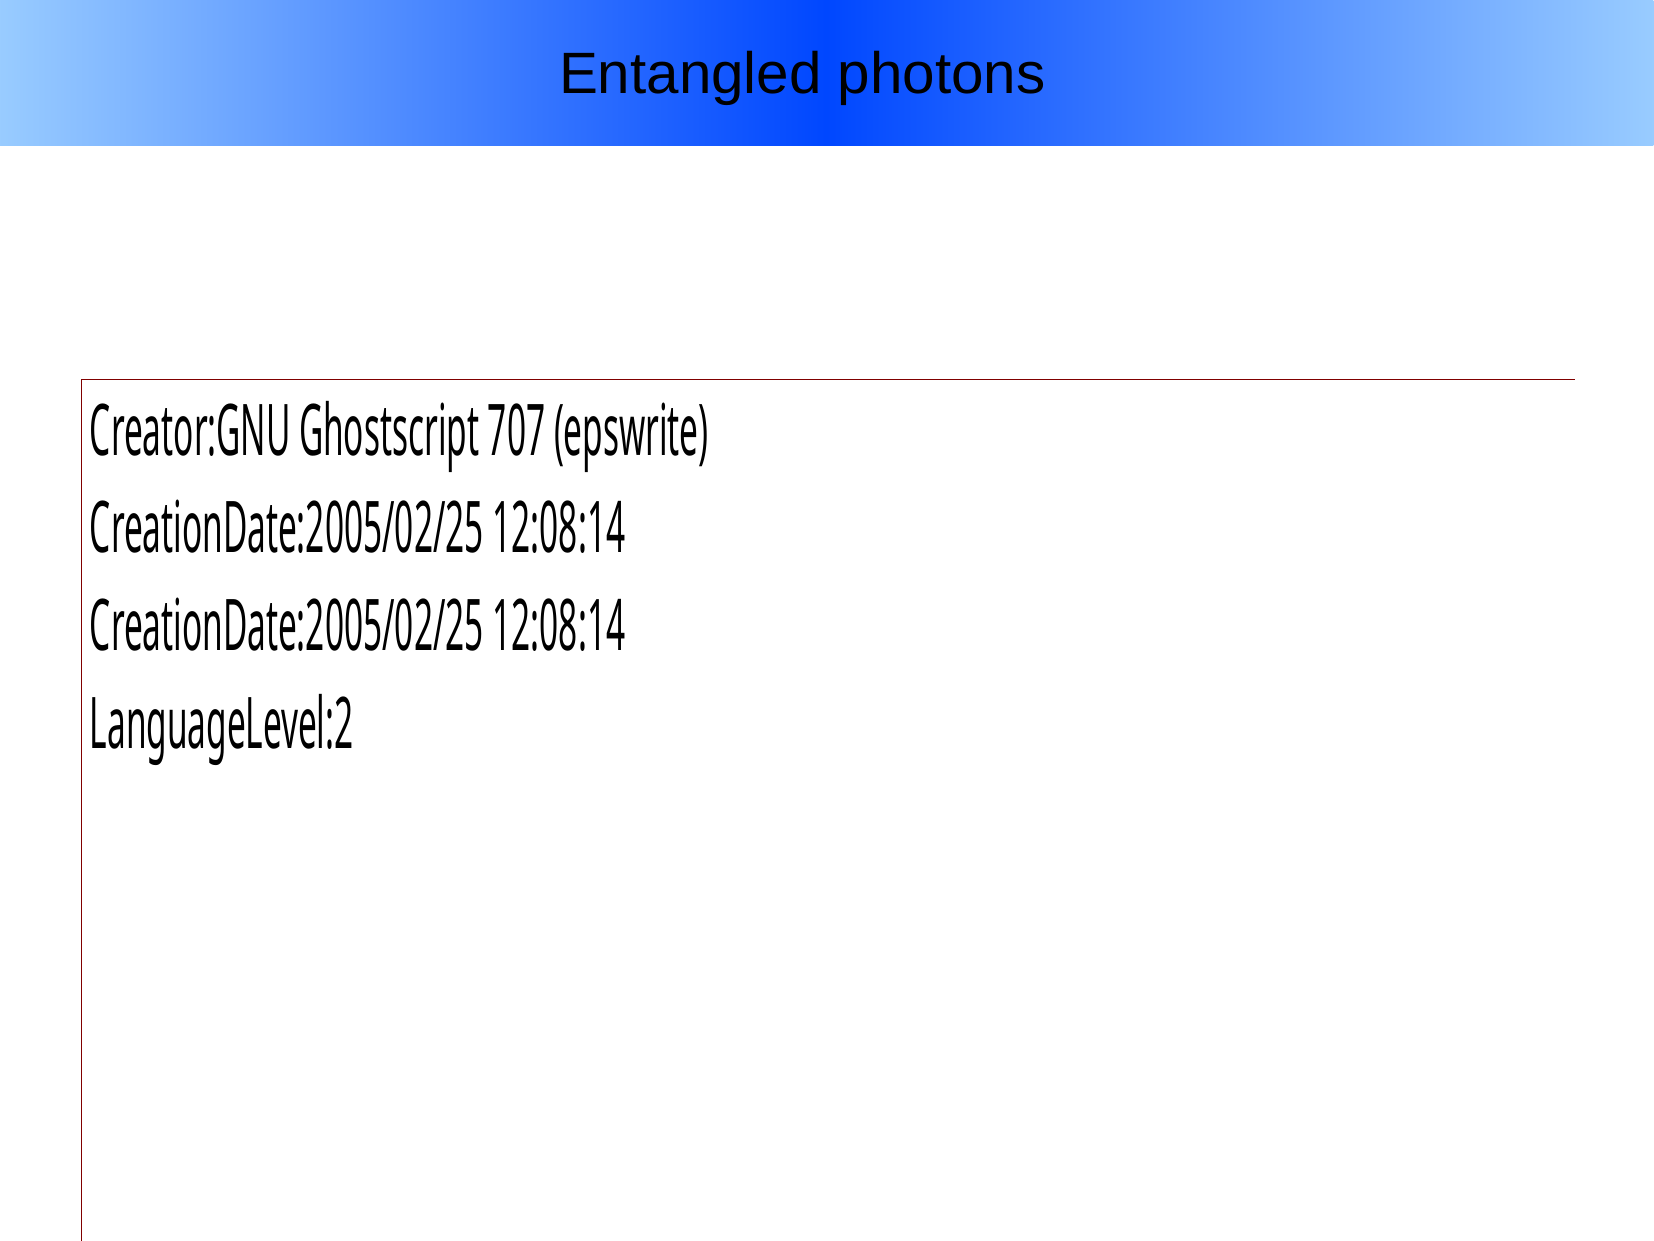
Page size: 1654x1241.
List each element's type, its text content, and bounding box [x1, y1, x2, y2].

text_box Entangled photons [544, 33, 1061, 121]
text_box [0, 0, 1654, 146]
picture [79, 375, 1576, 1241]
